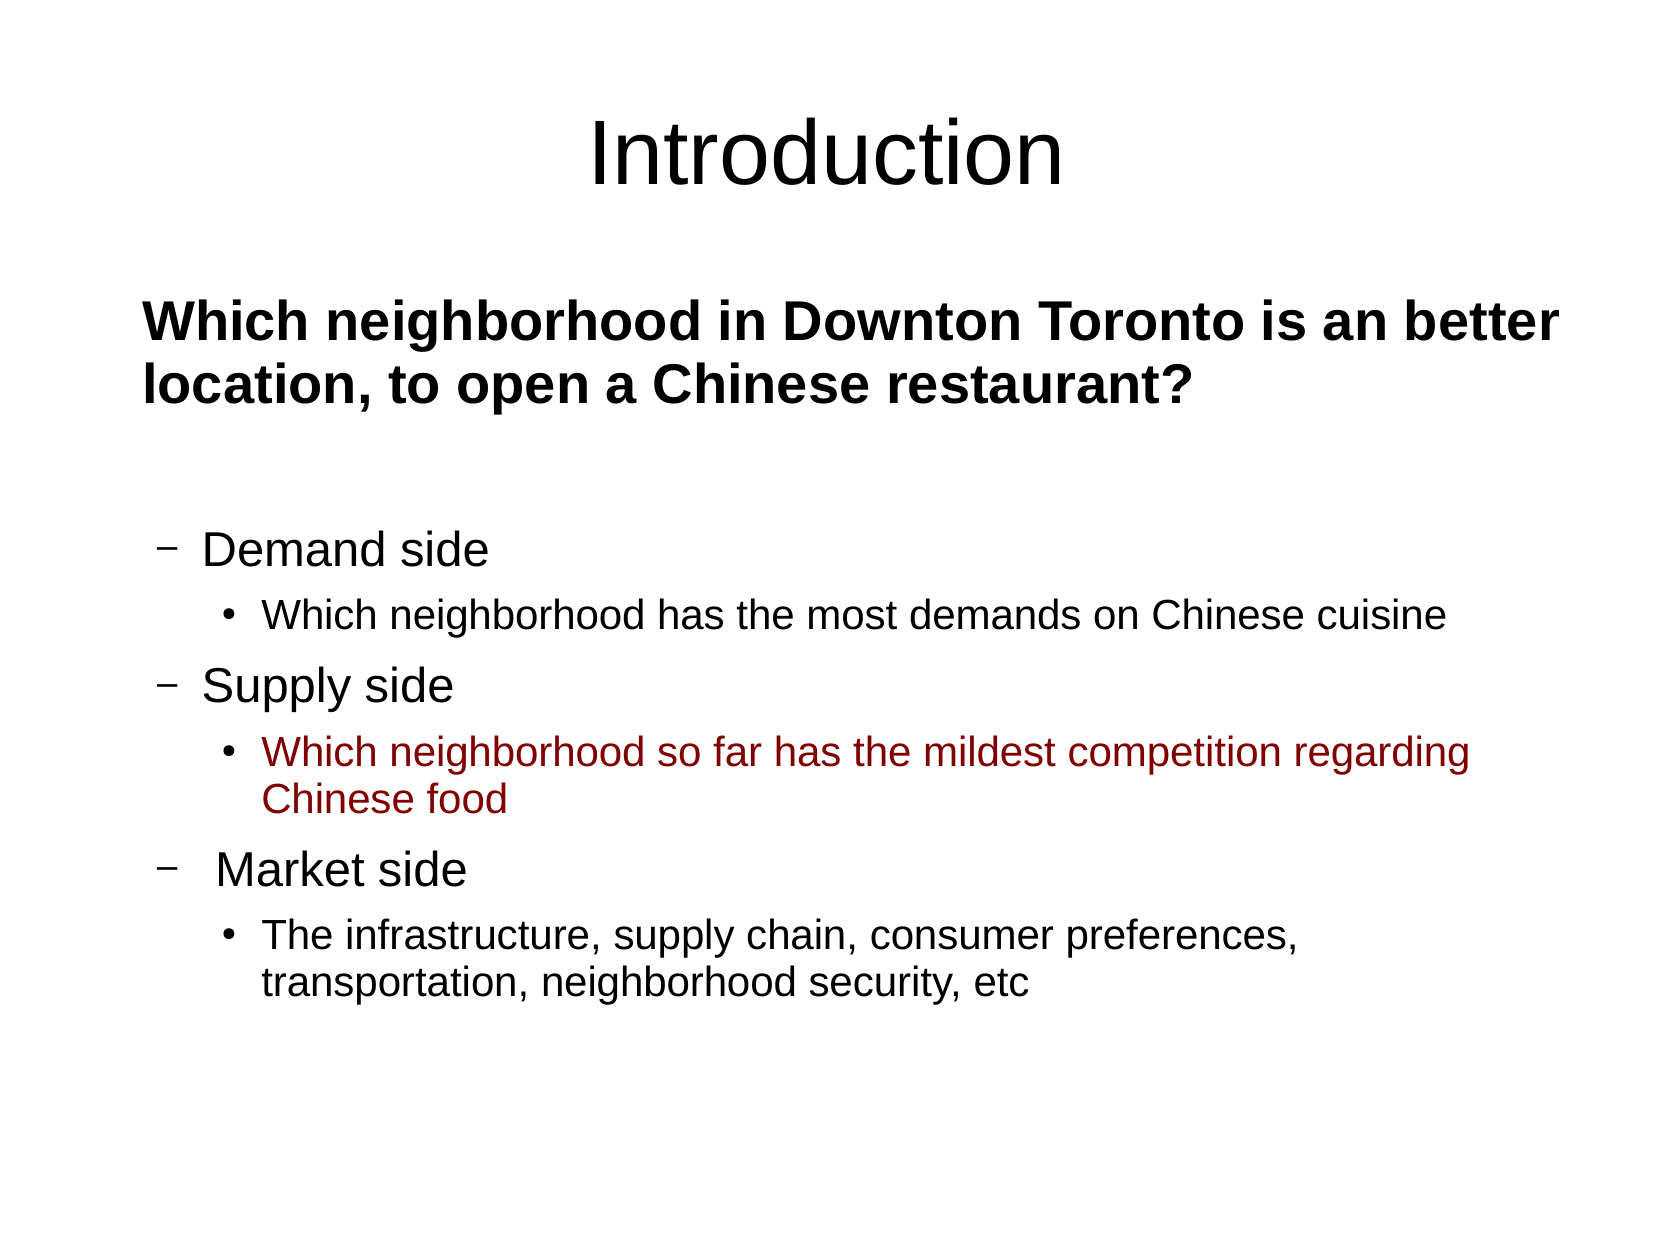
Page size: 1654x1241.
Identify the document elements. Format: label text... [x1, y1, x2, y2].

list Which neighborhood in Downton Toronto is an better location, to open a Chinese restaurant? Demand side Which neighborhood has the most demands on Chinese cuisine Supply side Which neighborhood so far has the mildest competition regarding Chinese food Market side The infrastructure, supply chain, consumer preferences, transportation, neighborhood security, etc [82, 290, 1571, 1010]
title Introduction [82, 49, 1571, 257]
